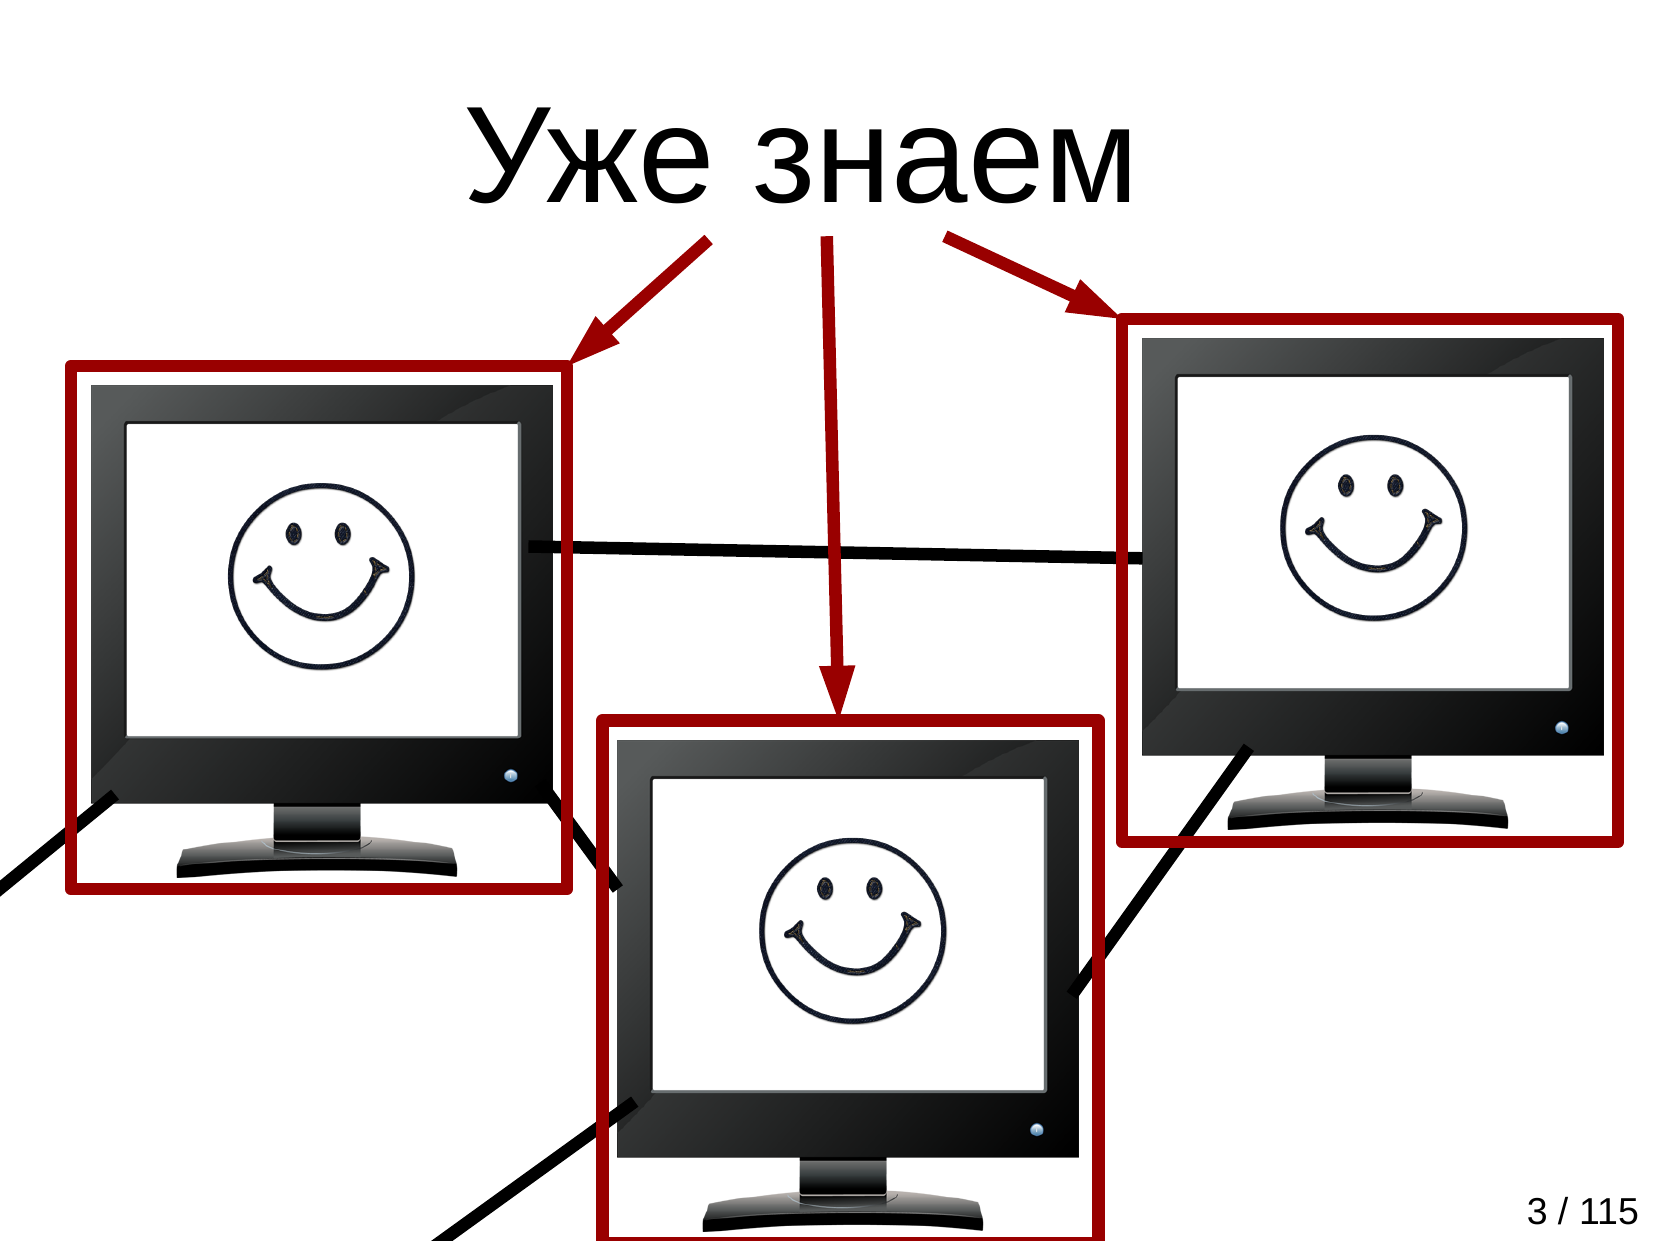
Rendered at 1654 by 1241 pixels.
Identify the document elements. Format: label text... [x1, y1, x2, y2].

text_box [162, 428, 470, 665]
picture [91, 385, 553, 878]
text_box <number> / 115 [1380, 1183, 1654, 1241]
text_box [1213, 381, 1521, 618]
text_box [705, 782, 1013, 1019]
picture [1142, 338, 1604, 830]
picture [617, 740, 1079, 1232]
text_box Уже знаем [448, 70, 1155, 240]
